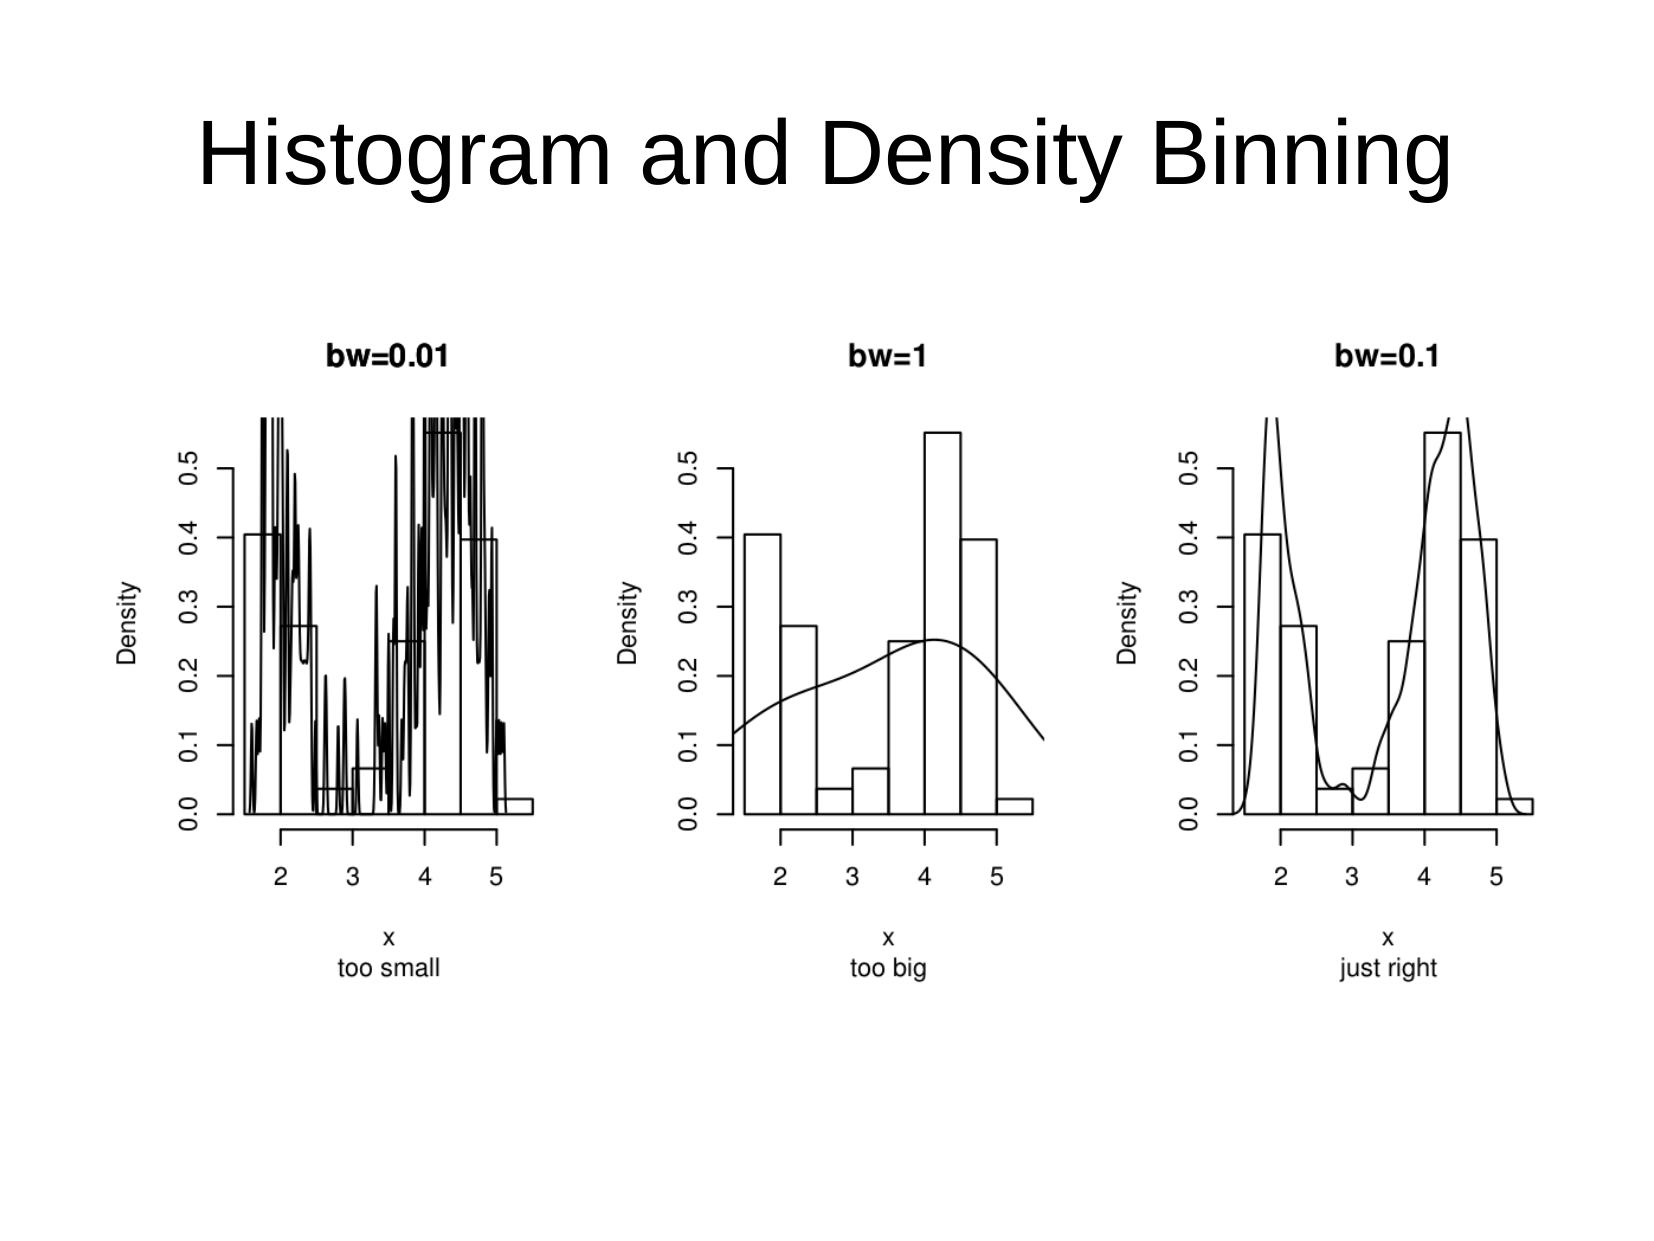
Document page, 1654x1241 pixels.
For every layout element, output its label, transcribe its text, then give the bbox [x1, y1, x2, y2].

picture [82, 305, 1538, 995]
title Histogram and Density Binning [82, 49, 1571, 257]
